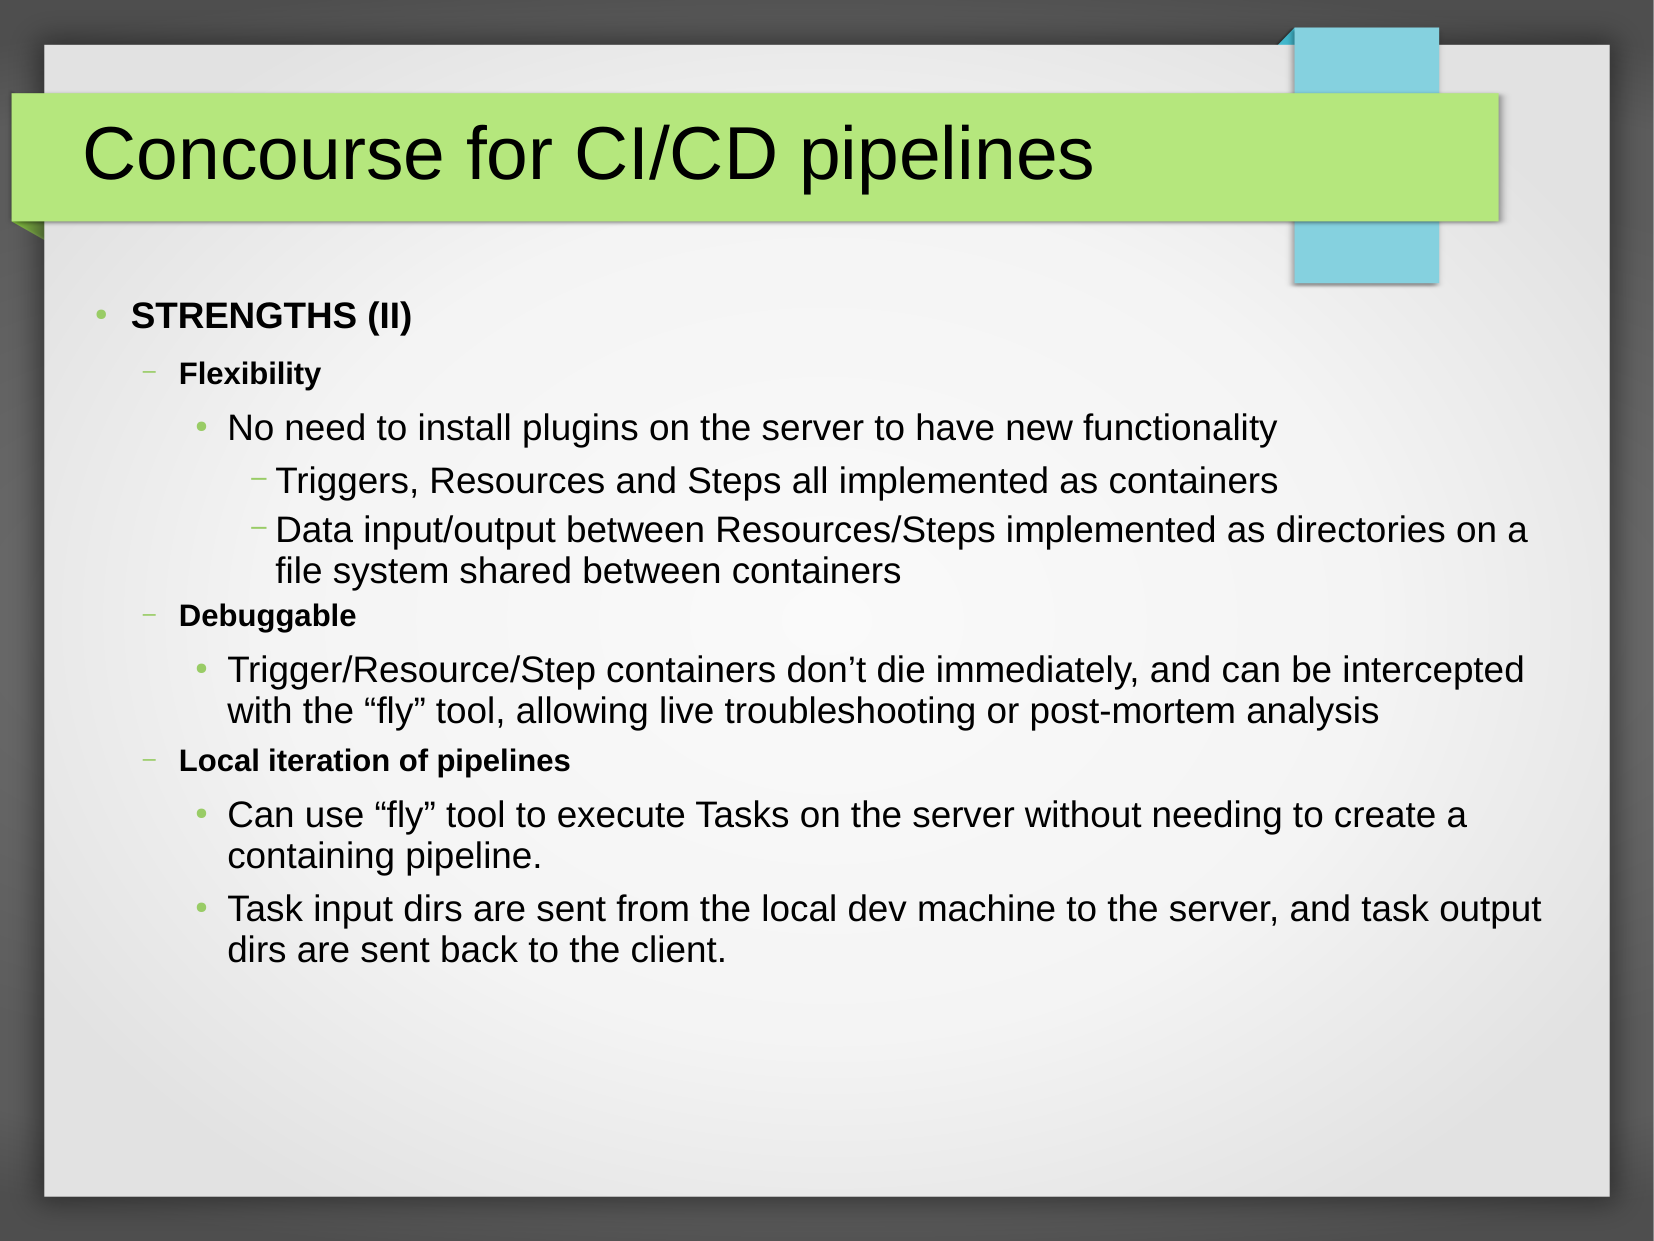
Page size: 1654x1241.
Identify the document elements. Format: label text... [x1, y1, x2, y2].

picture [0, 0, 1654, 1241]
title Concourse for CI/CD pipelines [82, 94, 1264, 213]
list STRENGTHS (II) Flexibility No need to install plugins on the server to have new functionality Triggers, Resources and Steps all implemented as containers Data input/output between Resources/Steps implemented as directories on a file system shared between containers Debuggable Trigger/Resource/Step containers don’t die immediately, and can be intercepted with the “fly” tool, allowing live troubleshooting or post-mortem analysis Local iteration of pipelines Can use “fly” tool to execute Tasks on the server without needing to create a containing pipeline. Task input dirs are sent from the local dev machine to the server, and task output dirs are sent back to the client. [82, 295, 1571, 1015]
